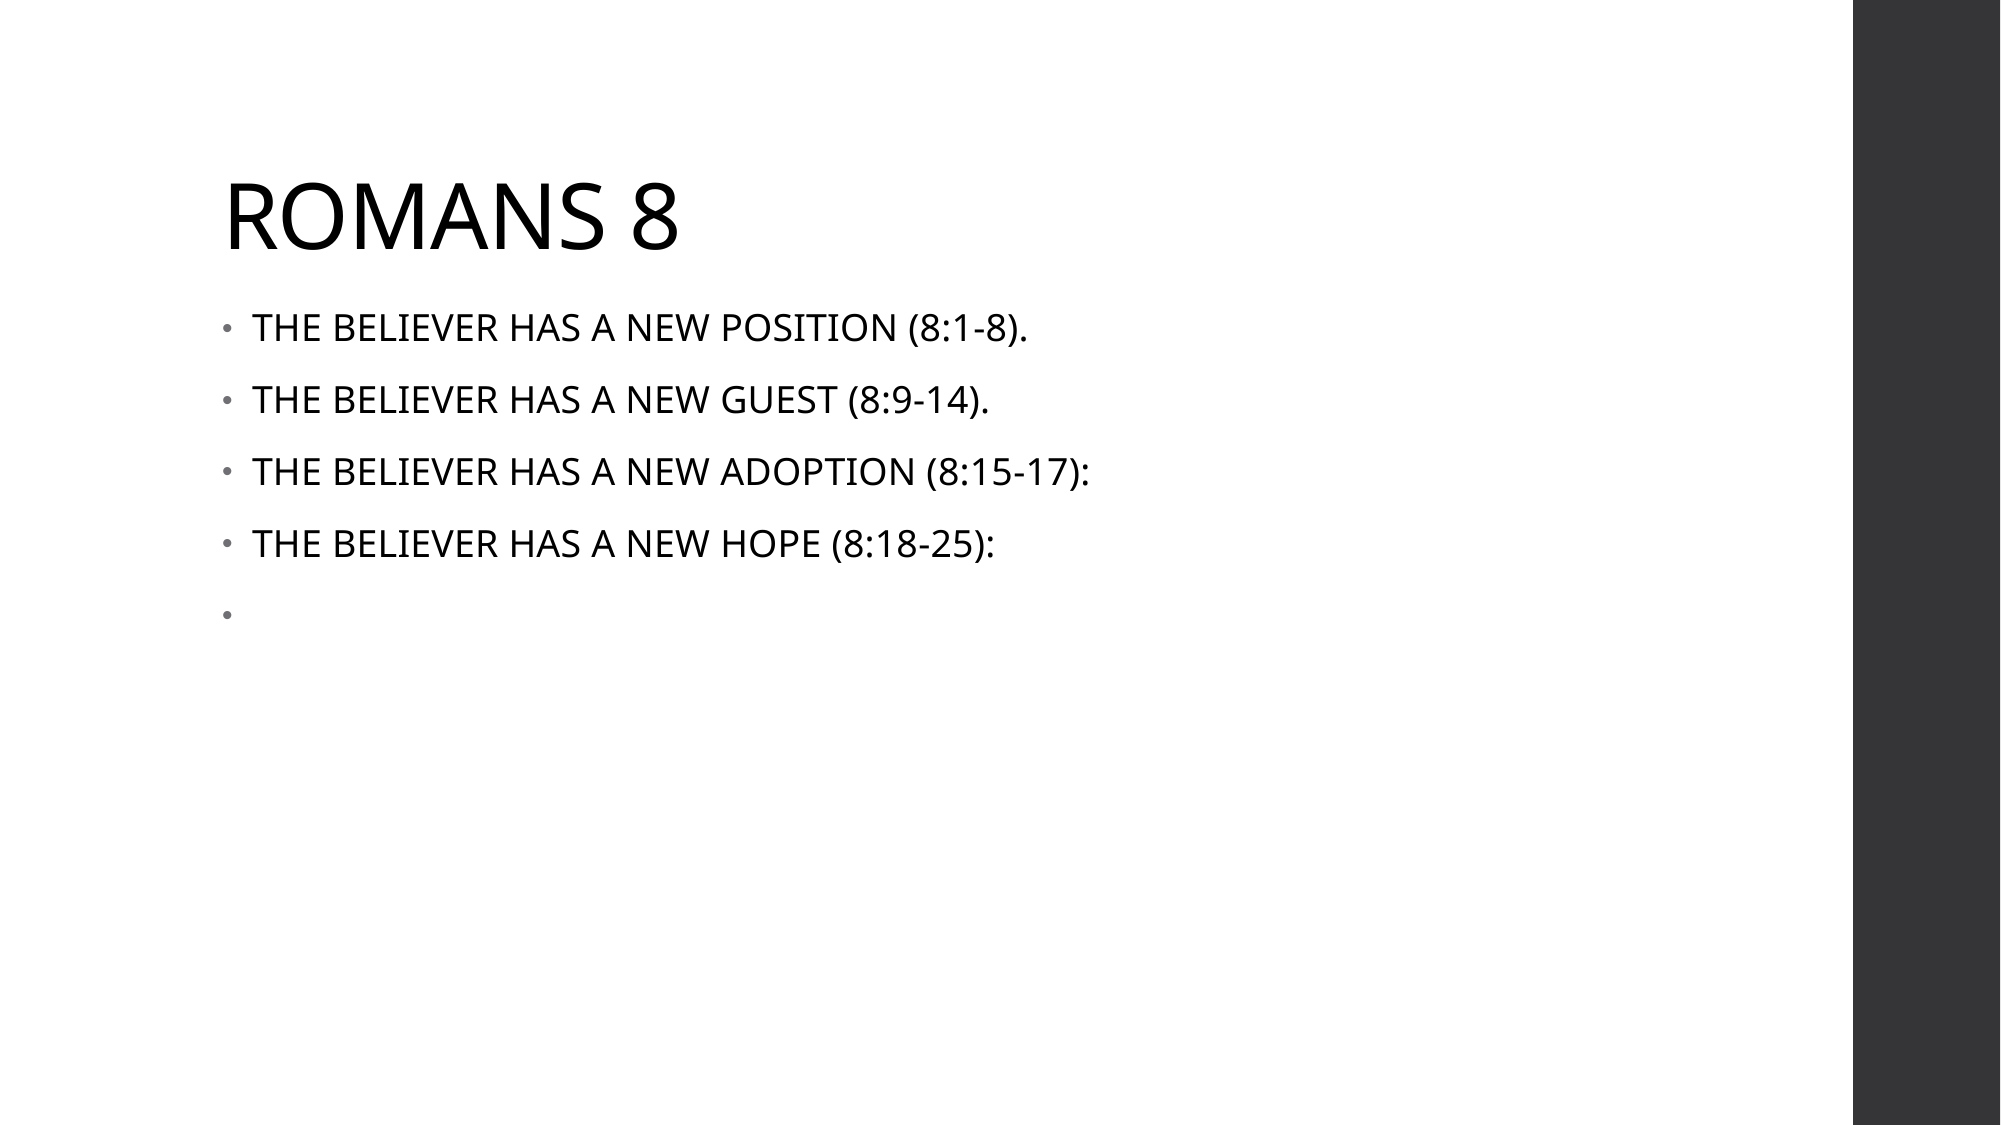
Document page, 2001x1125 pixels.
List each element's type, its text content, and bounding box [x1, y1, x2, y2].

list THE BELIEVER HAS A NEW POSITION (8:1-8). THE BELIEVER HAS A NEW GUEST (8:9-14). THE BELIEVER HAS A NEW ADOPTION (8:15-17): THE BELIEVER HAS A NEW HOPE (8:18-25): [206, 299, 1617, 1014]
title ROMANS 8 [206, 60, 1797, 278]
